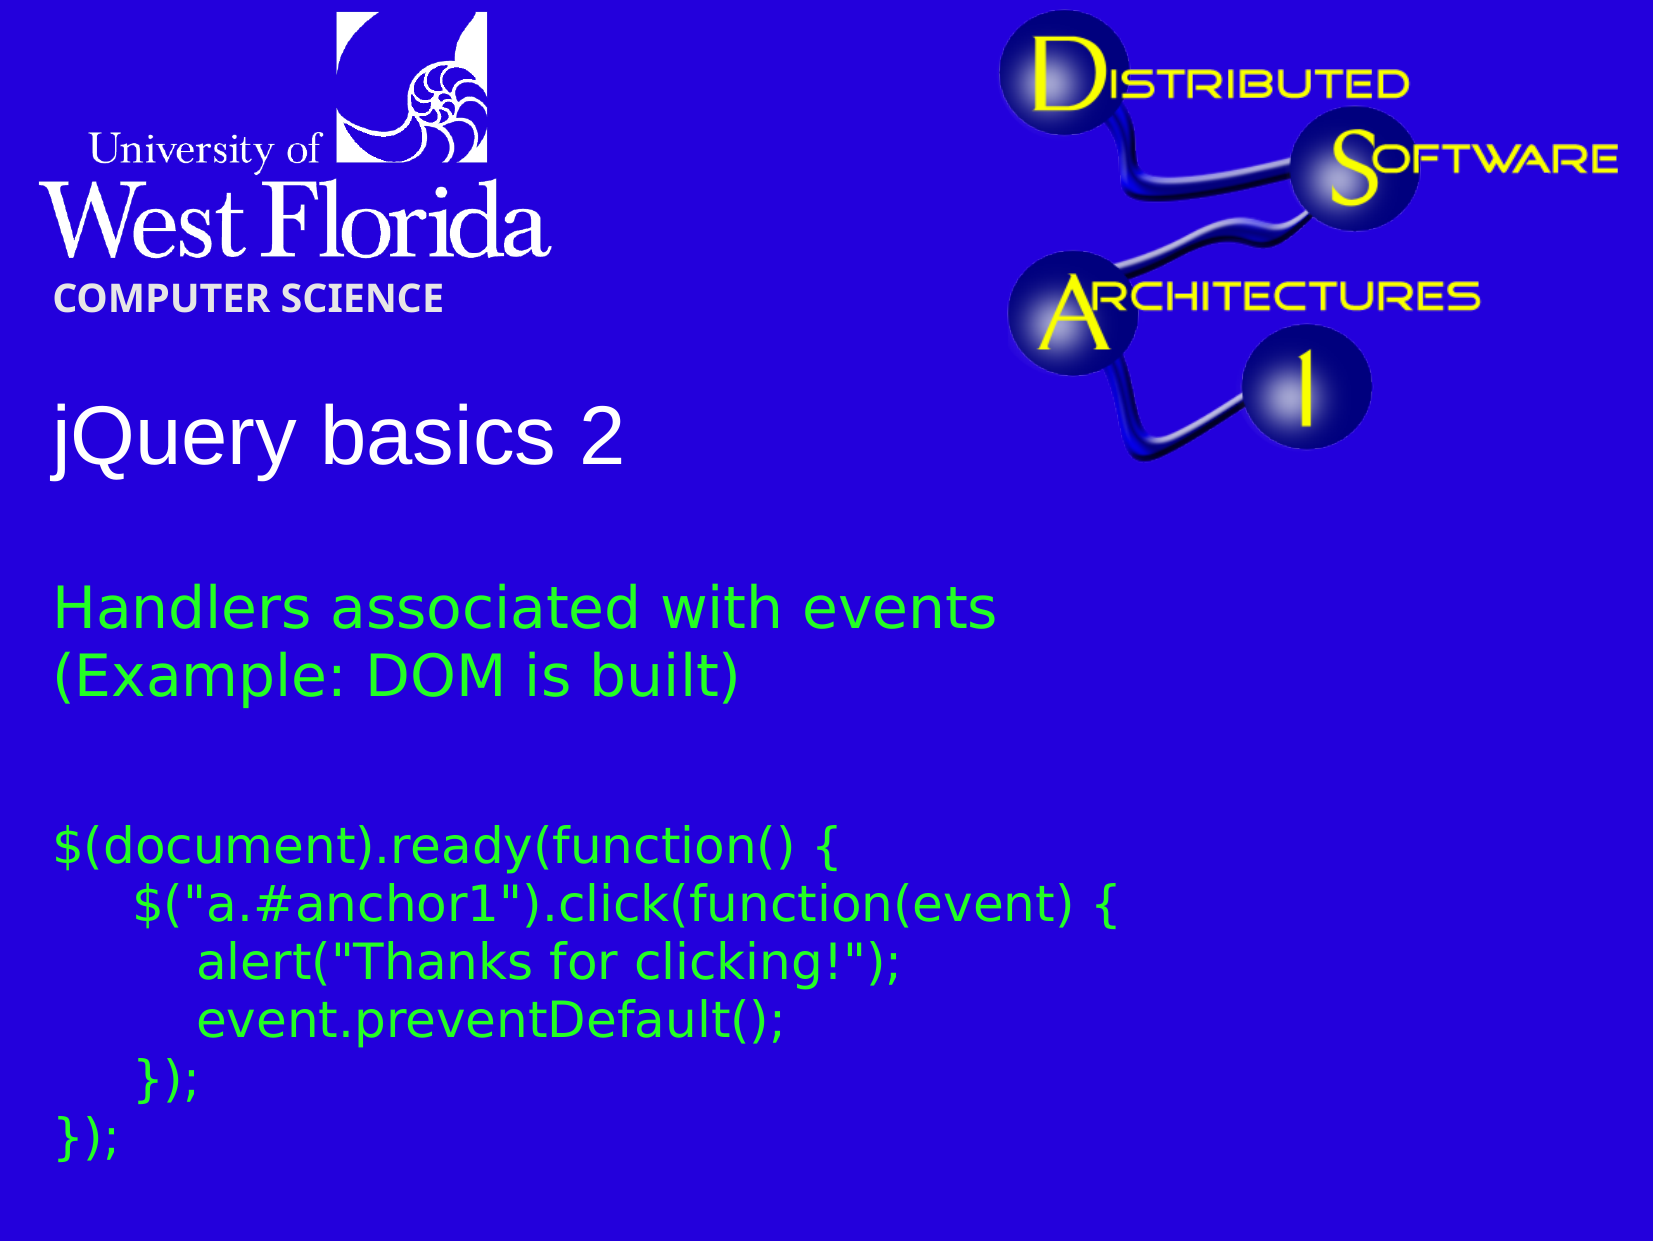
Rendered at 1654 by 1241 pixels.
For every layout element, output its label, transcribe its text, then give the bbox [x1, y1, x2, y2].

text_box jQuery basics 2 Handlers associated with events (Example: DOM is built) $(document).ready(function() { $("a.#anchor1").click(function(event) { alert("Thanks for clicking!"); event.preventDefault(); }); }); [37, 381, 1576, 1174]
text_box COMPUTER SCIENCE [37, 262, 563, 325]
picture [910, 0, 1653, 506]
picture [37, 0, 559, 262]
